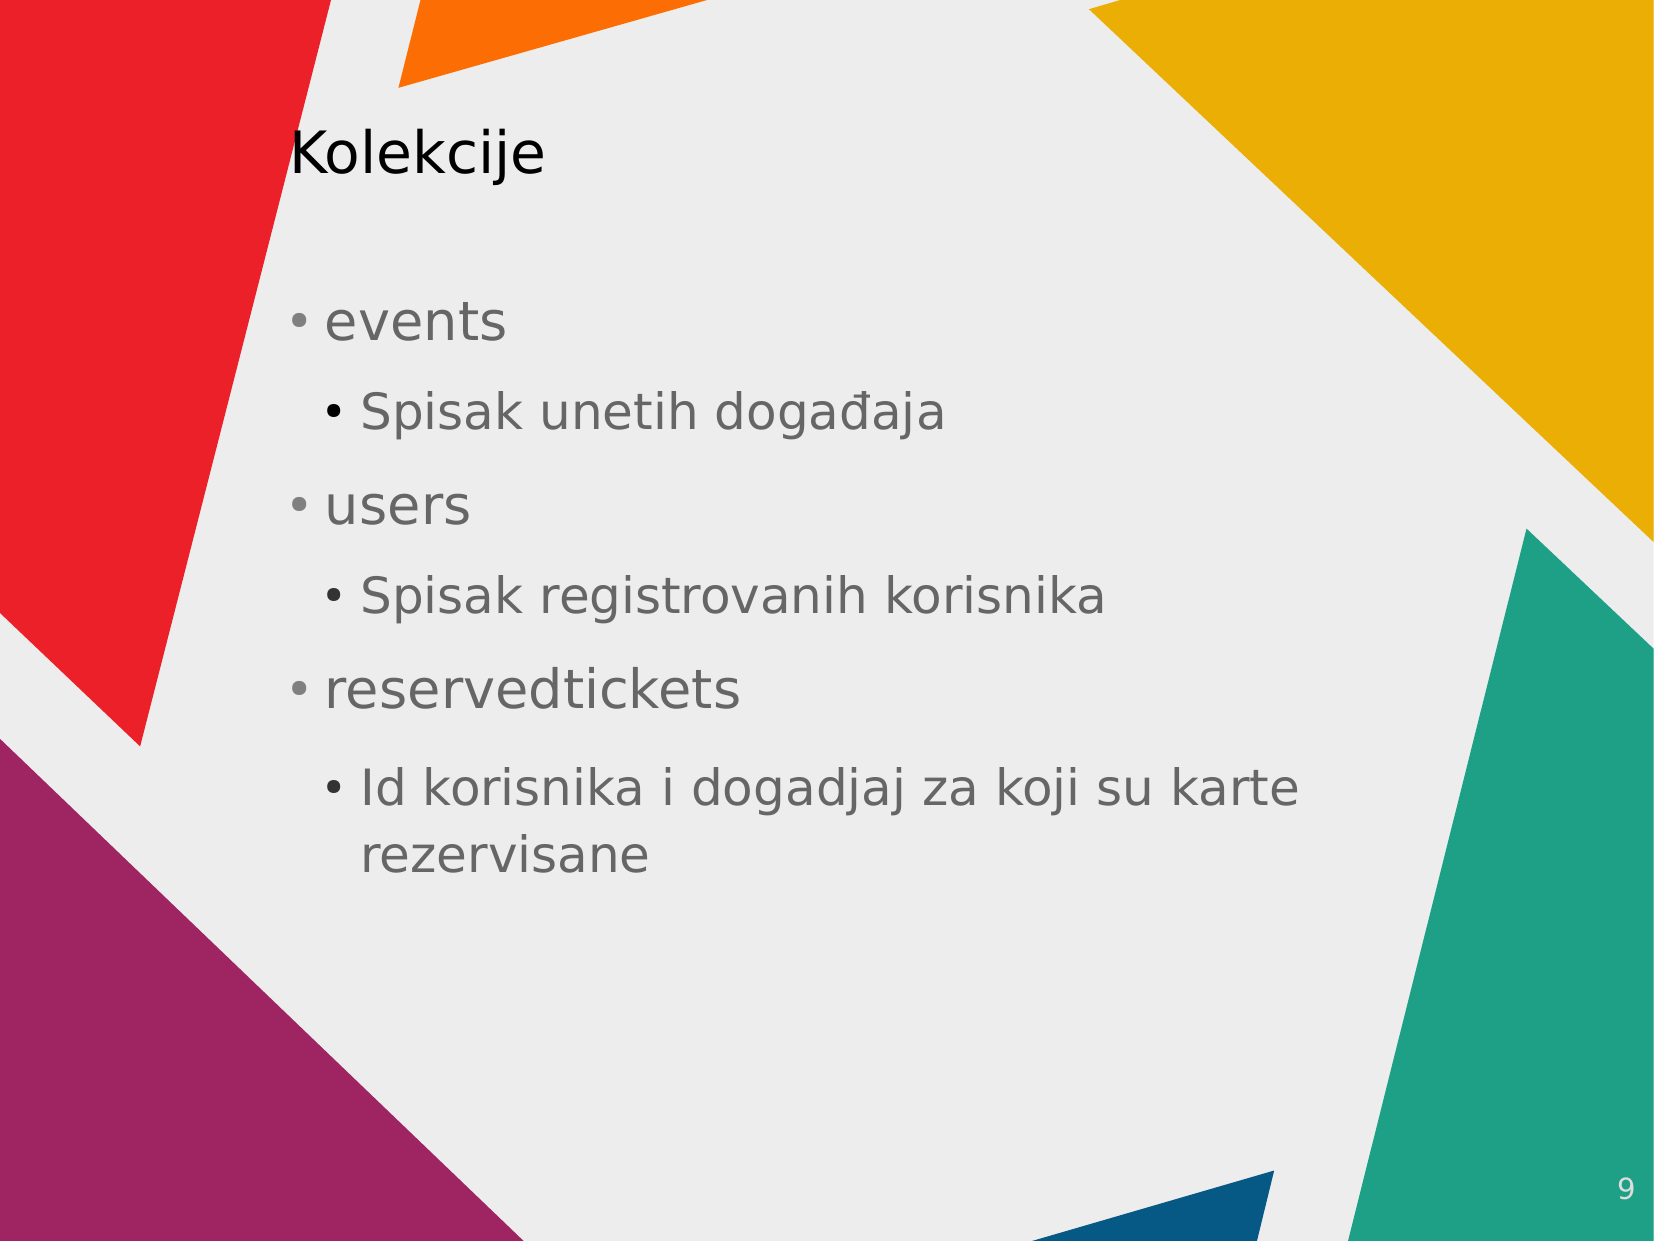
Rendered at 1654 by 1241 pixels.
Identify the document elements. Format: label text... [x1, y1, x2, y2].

title Kolekcije [289, 49, 1372, 257]
list events Spisak unetih događaja users Spisak registrovanih korisnika reservedtickets Id korisnika i dogadjaj za koji su karte rezervisane [289, 290, 1372, 1090]
